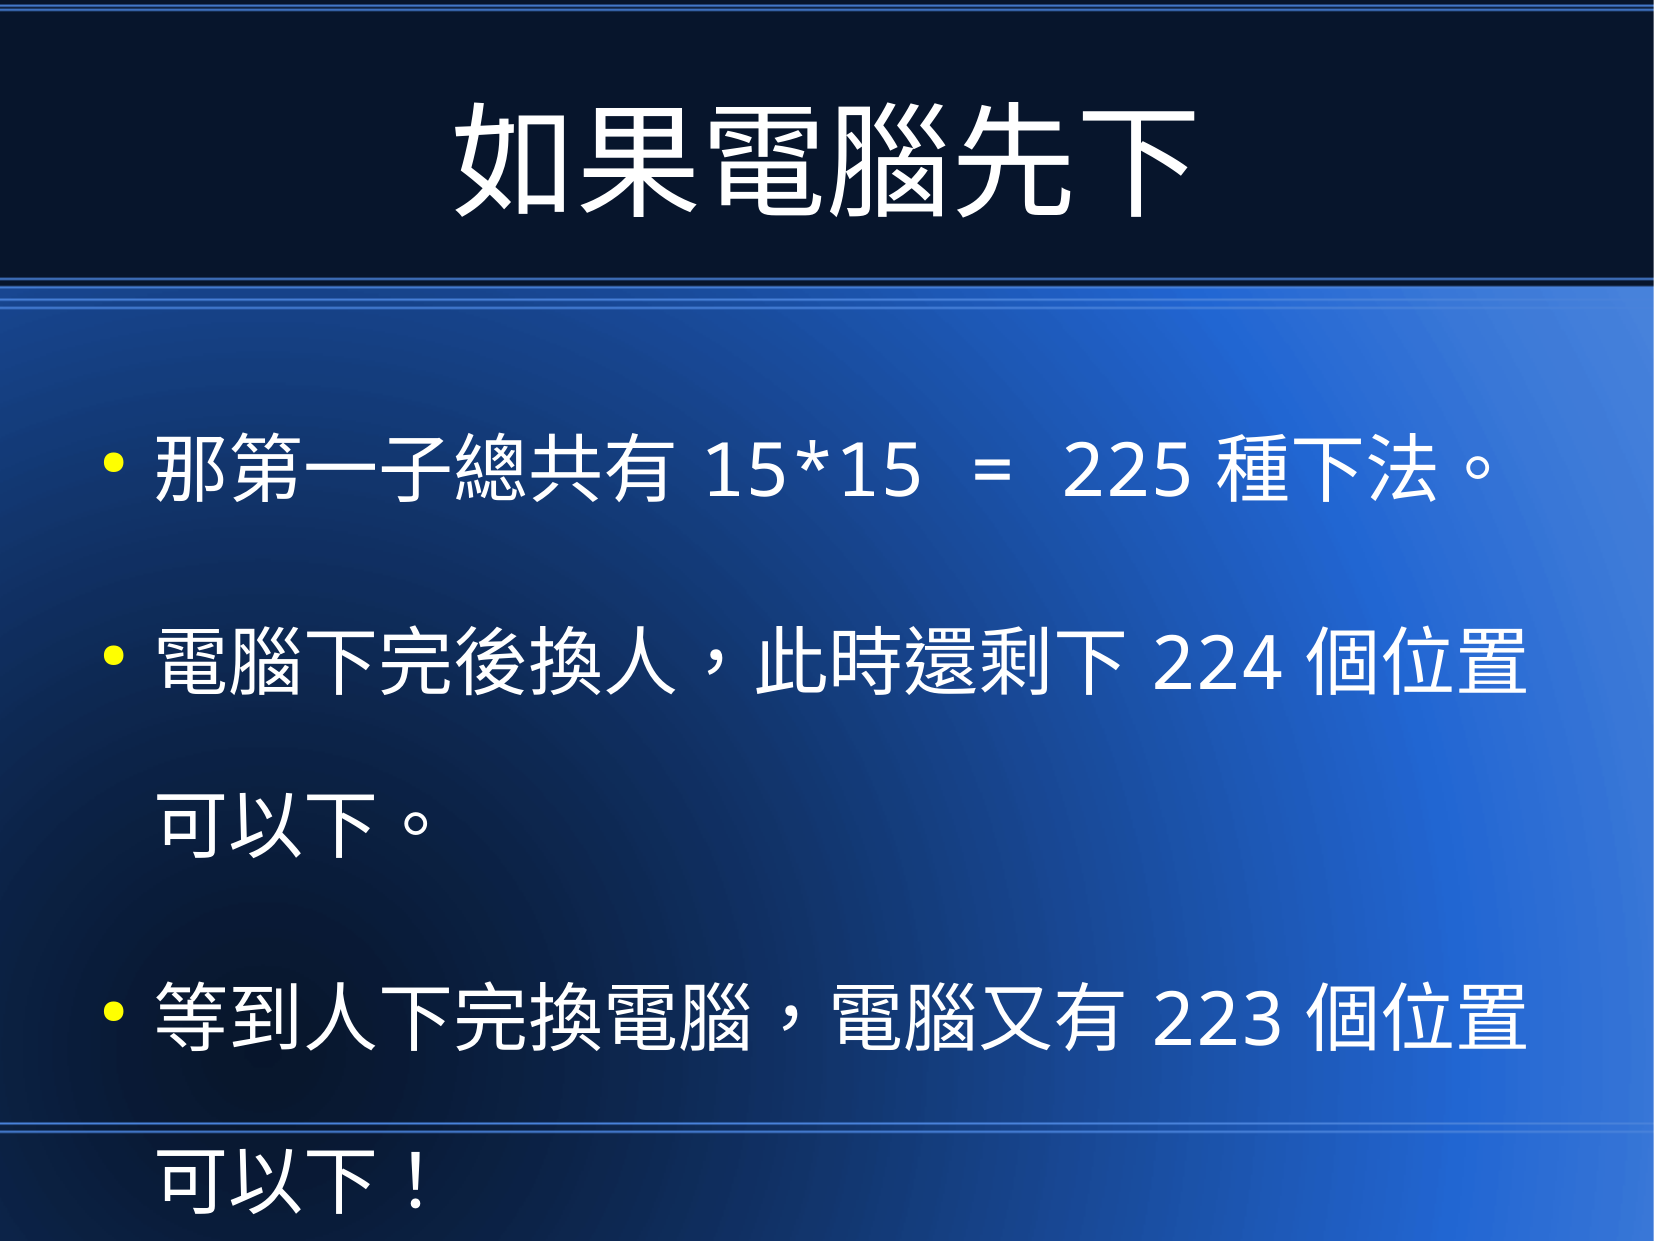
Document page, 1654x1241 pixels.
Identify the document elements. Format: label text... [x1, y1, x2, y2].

picture [0, 0, 1654, 1241]
list 那第一子總共有15*15 = 225種下法。 電腦下完後換人，此時還剩下224個位置可以下。 等到人下完換電腦，電腦又有223個位置可以下！ [82, 355, 1571, 1241]
title 如果電腦先下 [82, 49, 1571, 257]
